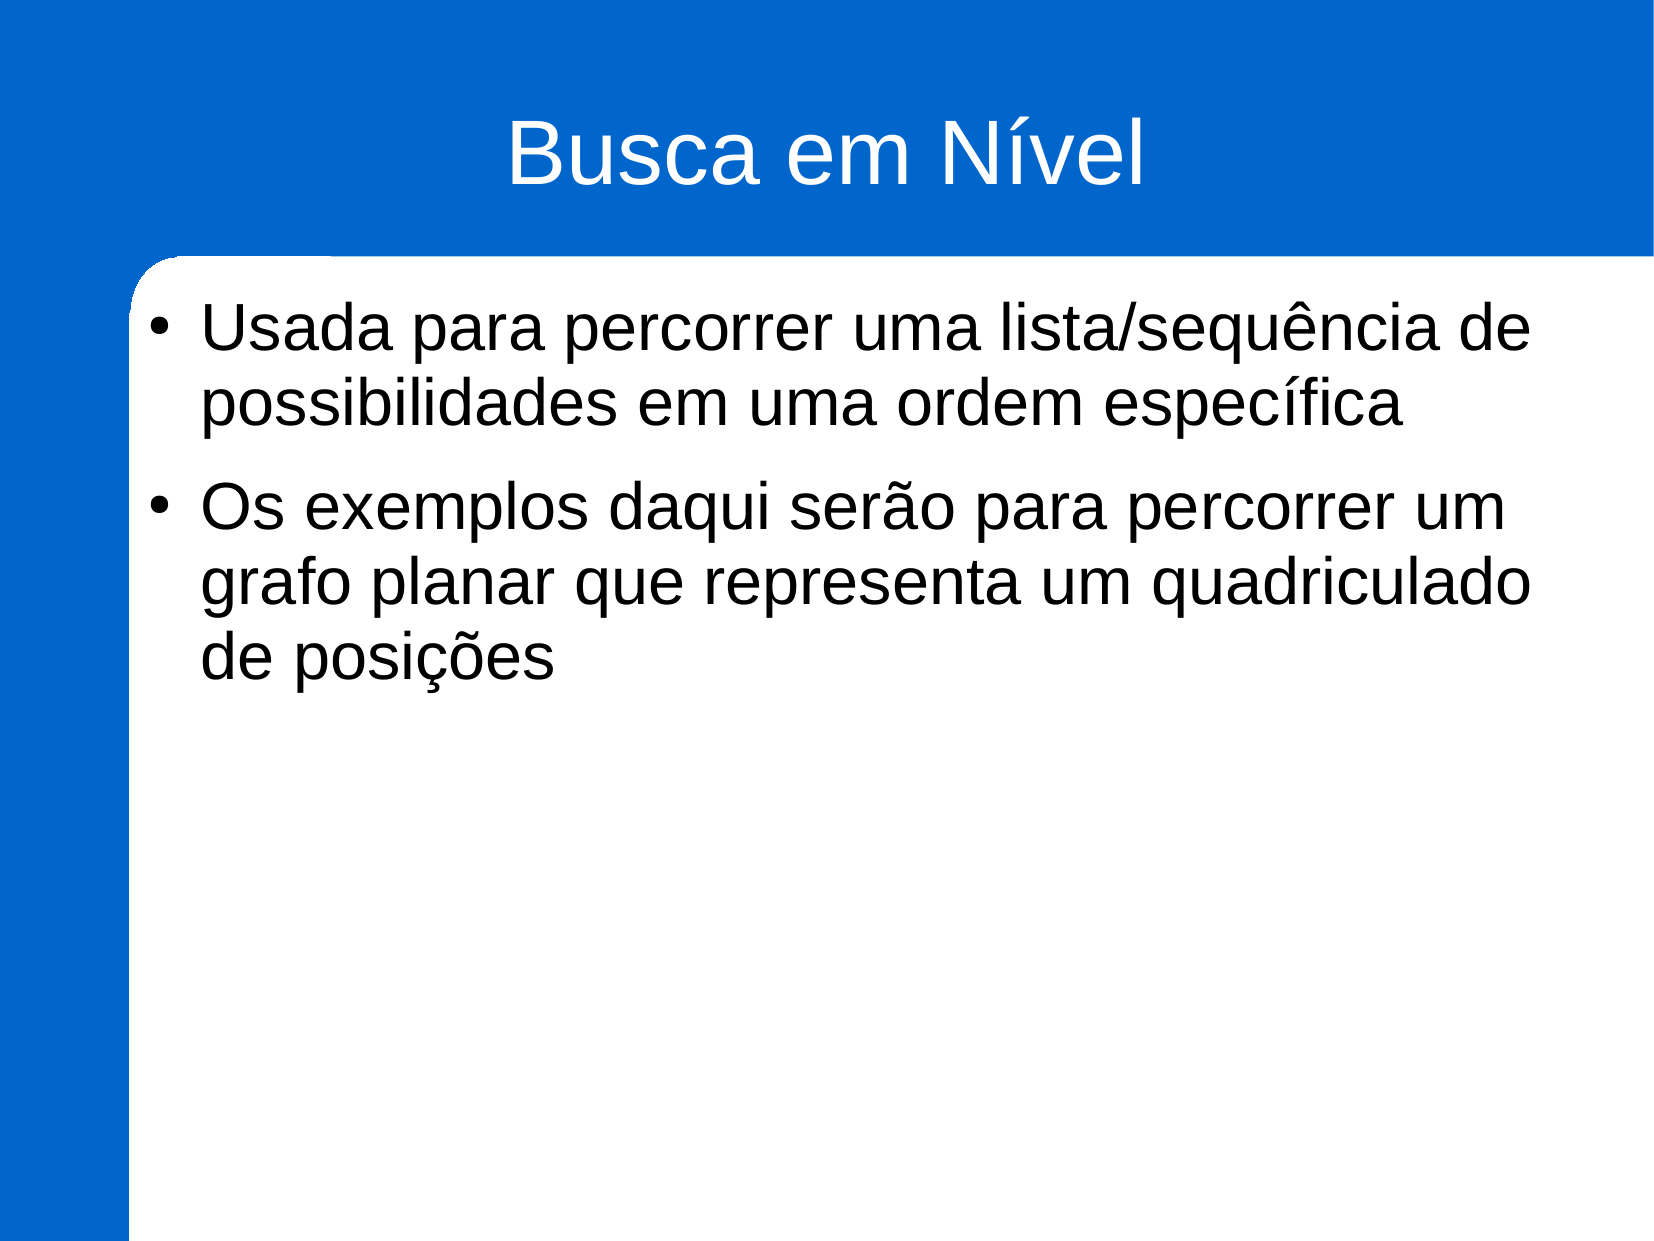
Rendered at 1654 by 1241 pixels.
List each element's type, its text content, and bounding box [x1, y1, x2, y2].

list Usada para percorrer uma lista/sequência de possibilidades em uma ordem específica Os exemplos daqui serão para percorrer um grafo planar que representa um quadriculado de posições [129, 290, 1619, 1010]
title Busca em Nível [82, 49, 1571, 257]
